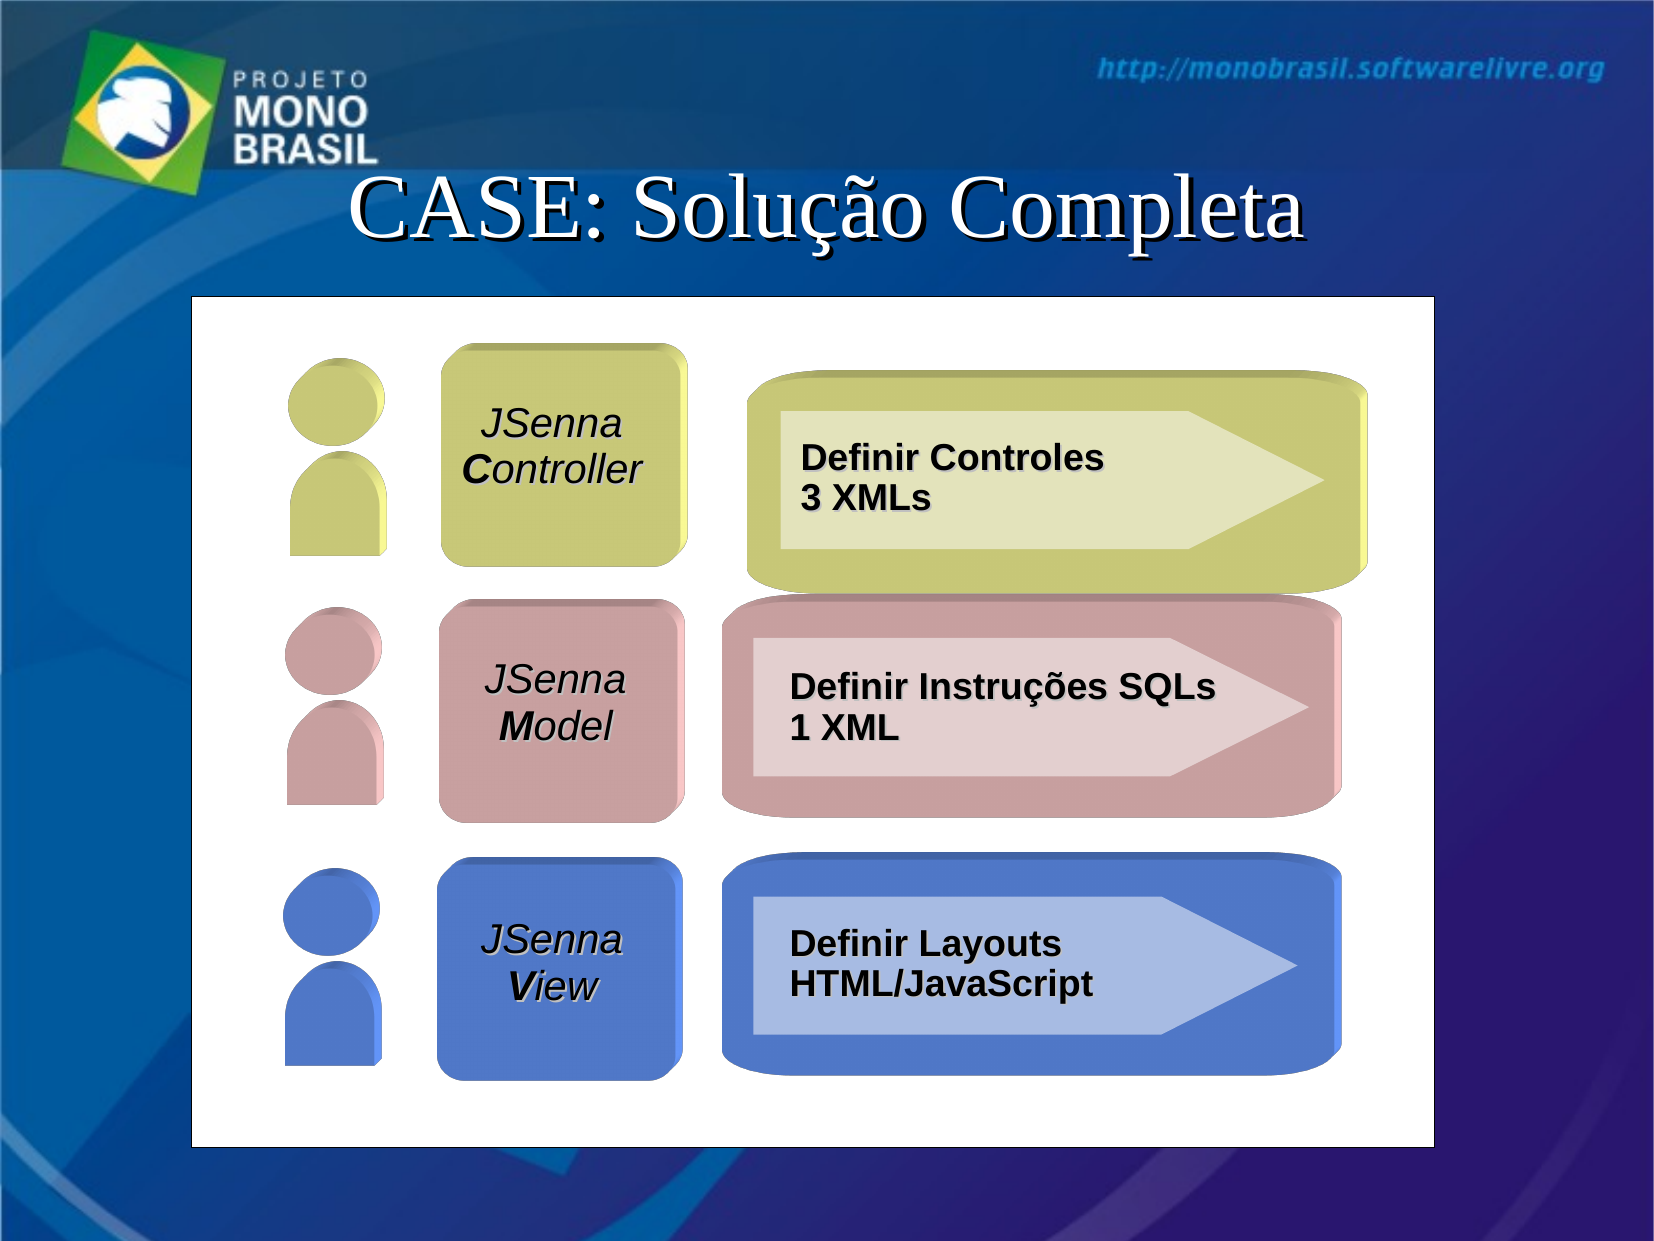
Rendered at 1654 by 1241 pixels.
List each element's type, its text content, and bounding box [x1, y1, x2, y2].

text_box JSenna Controller [446, 391, 658, 501]
text_box JSenna View [466, 908, 638, 1017]
picture [0, 0, 1654, 1241]
text_box Definir Layouts HTML/JavaScript [776, 916, 1108, 1012]
title CASE: Solução Completa [121, 102, 1534, 310]
text_box Definir Instruções SQLs 1 XML [776, 660, 1231, 756]
text_box [191, 310, 1435, 1148]
text_box JSenna Model [470, 648, 642, 758]
text_box Definir Controles 3 XMLs [787, 431, 1119, 527]
